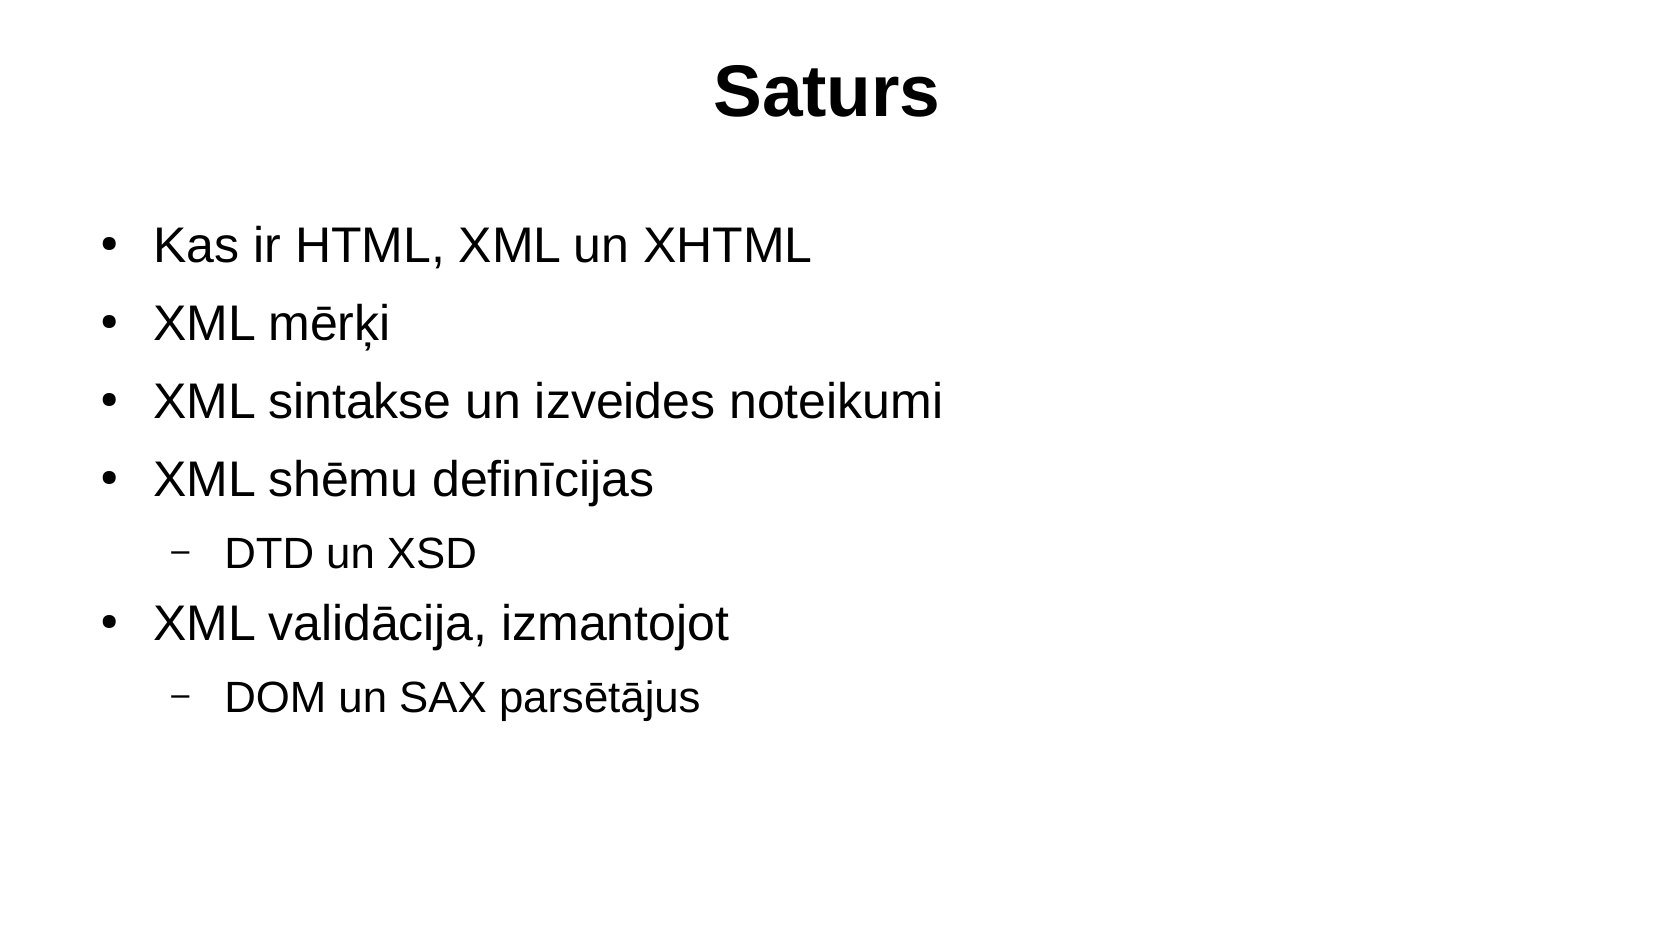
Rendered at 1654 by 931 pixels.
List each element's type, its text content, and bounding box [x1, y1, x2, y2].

list Kas ir HTML, XML un XHTML XML mērķi XML sintakse un izveides noteikumi XML shēmu definīcijas DTD un XSD XML validācija, izmantojot DOM un SAX parsētājus [82, 217, 1538, 758]
title Saturs [82, 37, 1571, 147]
